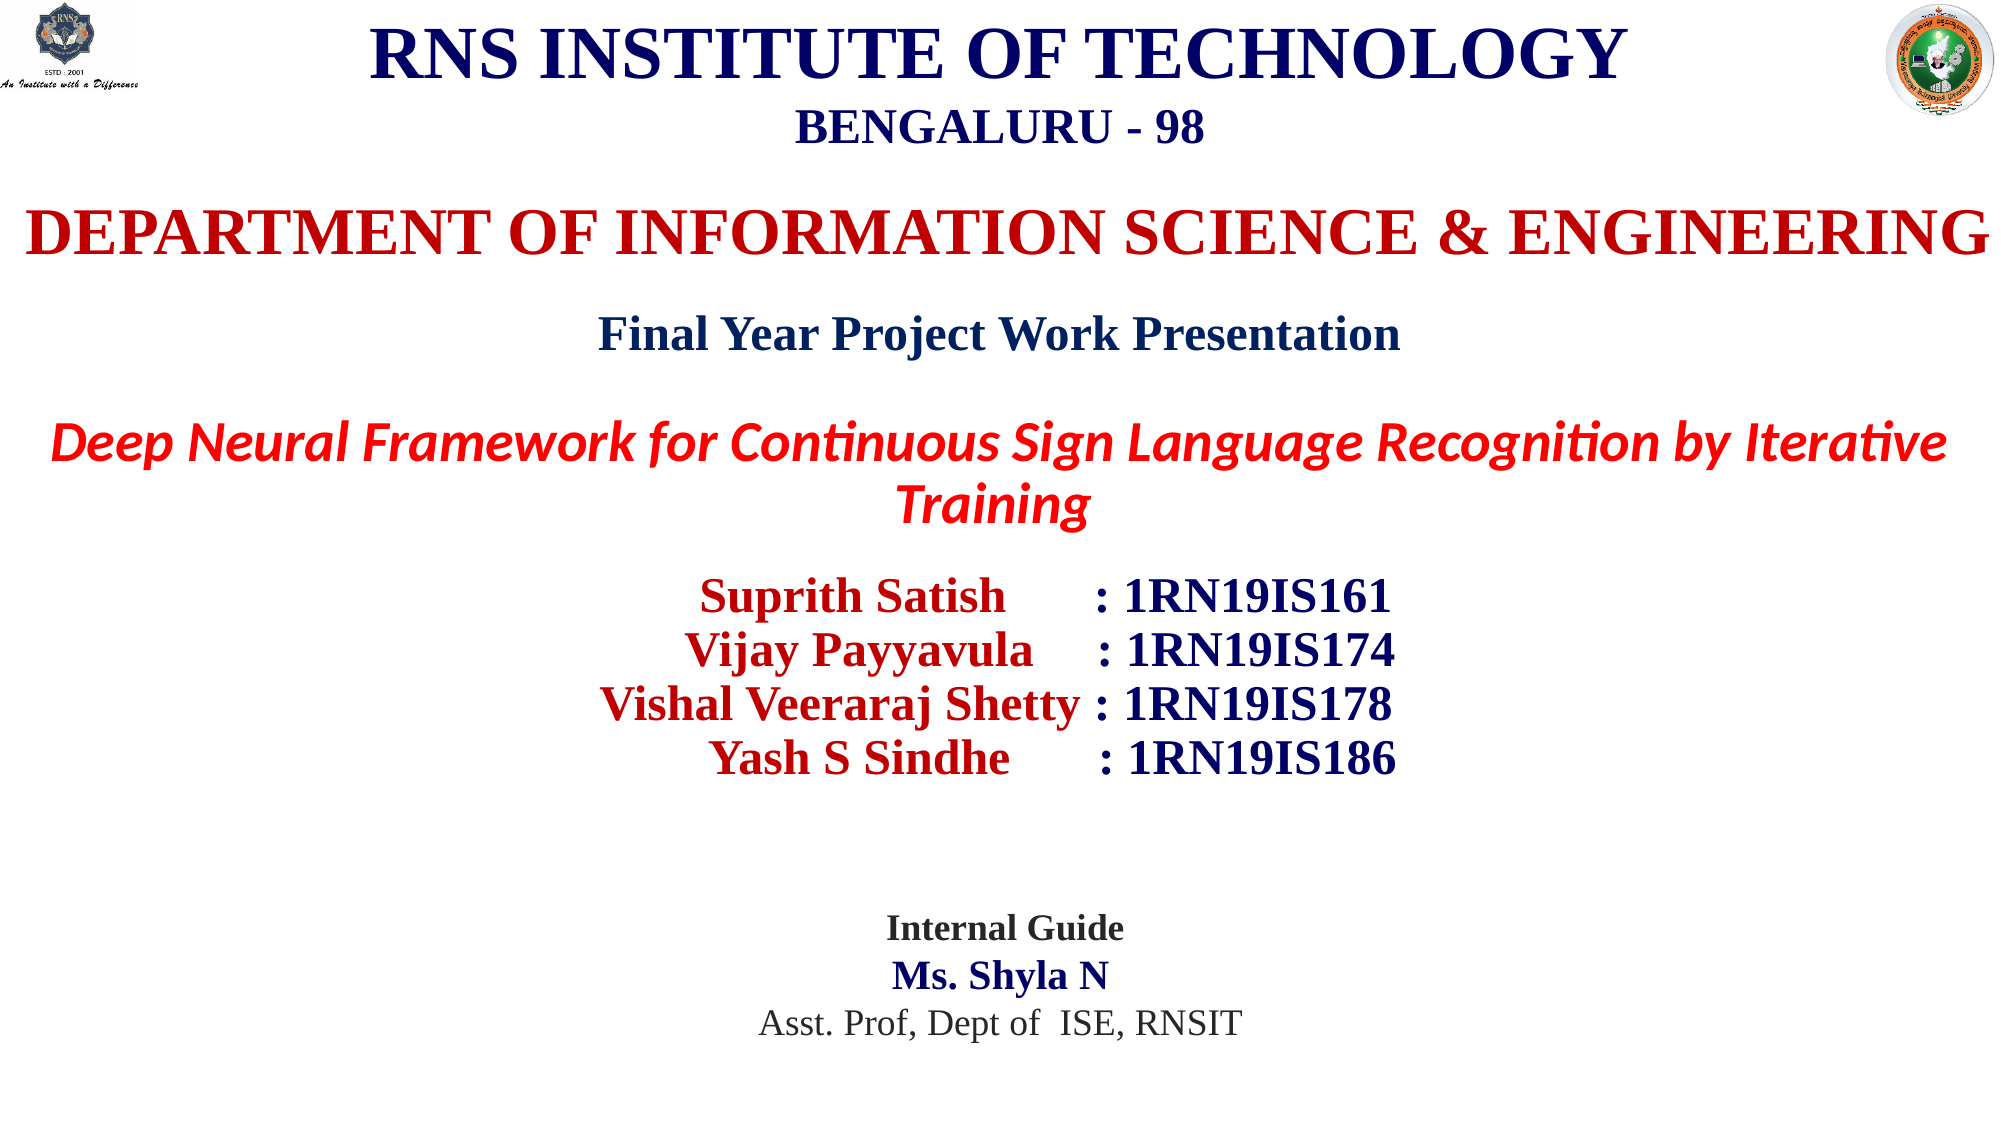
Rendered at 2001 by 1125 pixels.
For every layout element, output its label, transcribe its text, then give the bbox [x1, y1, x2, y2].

text_box Internal Guide Ms. Shyla N Asst. Prof, Dept of ISE, RNSIT [579, 895, 1422, 1052]
text_box DEPARTMENT OF INFORMATION SCIENCE & ENGINEERING [0, 180, 2000, 275]
text_box Final Year Project Work Presentation [444, 292, 1555, 369]
text_box RNS INSTITUTE OF TECHNOLOGY BENGALURU - 98 [0, 0, 2000, 163]
title Deep Neural Framework for Continuous Sign Language Recognition by Iterative Training [0, 402, 2000, 614]
subtitle Suprith Satish : 1RN19IS161 Vijay Payyavula : 1RN19IS174 Vishal Veeraraj Shetty : 1RN19IS178 Yash S Sindhe : 1RN19IS186 [443, 562, 1549, 849]
